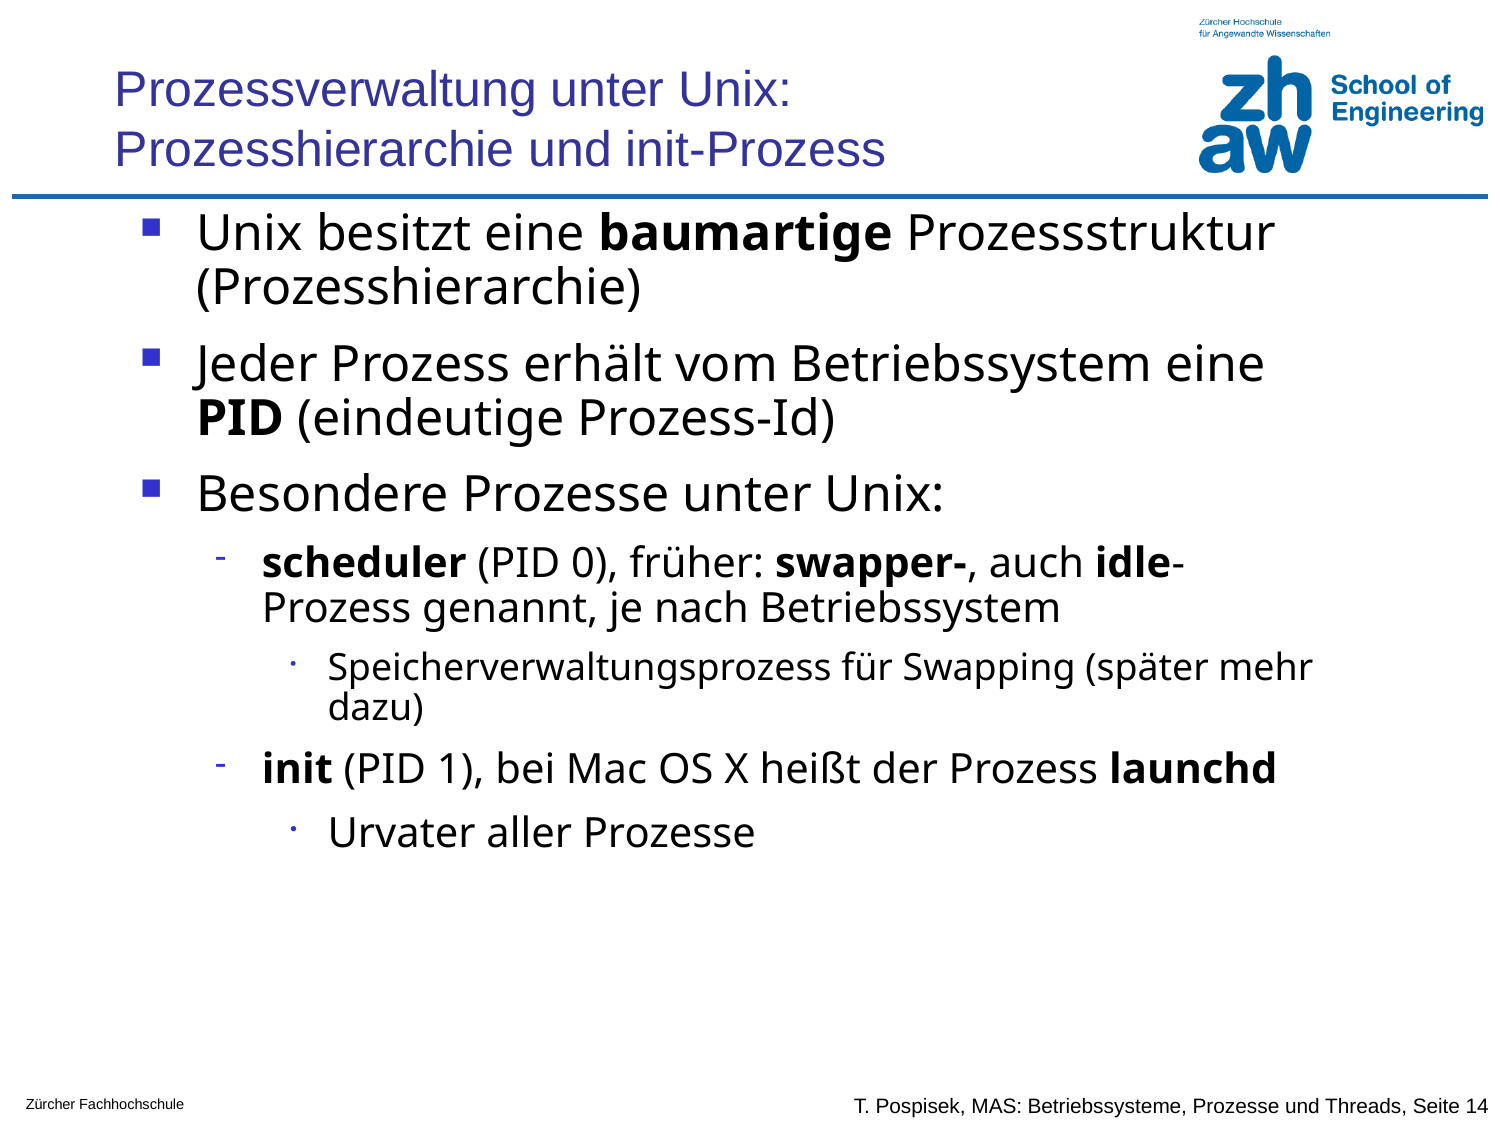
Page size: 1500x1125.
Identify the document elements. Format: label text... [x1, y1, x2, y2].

picture [1199, 19, 1483, 173]
title Prozessverwaltung unter Unix: Prozesshierarchie und init-Prozess [99, 71, 1379, 185]
list Unix besitzt eine baumartige Prozessstruktur (Prozesshierarchie) Jeder Prozess erhält vom Betriebssystem eine PID (eindeutige Prozess-Id) Besondere Prozesse unter Unix: scheduler (PID 0), früher: swapper-, auch idle-Prozess genannt, je nach Betriebssystem Speicherverwaltungsprozess für Swapping (später mehr dazu) init (PID 1), bei Mac OS X heißt der Prozess launchd Urvater aller Prozesse [125, 200, 1338, 1000]
